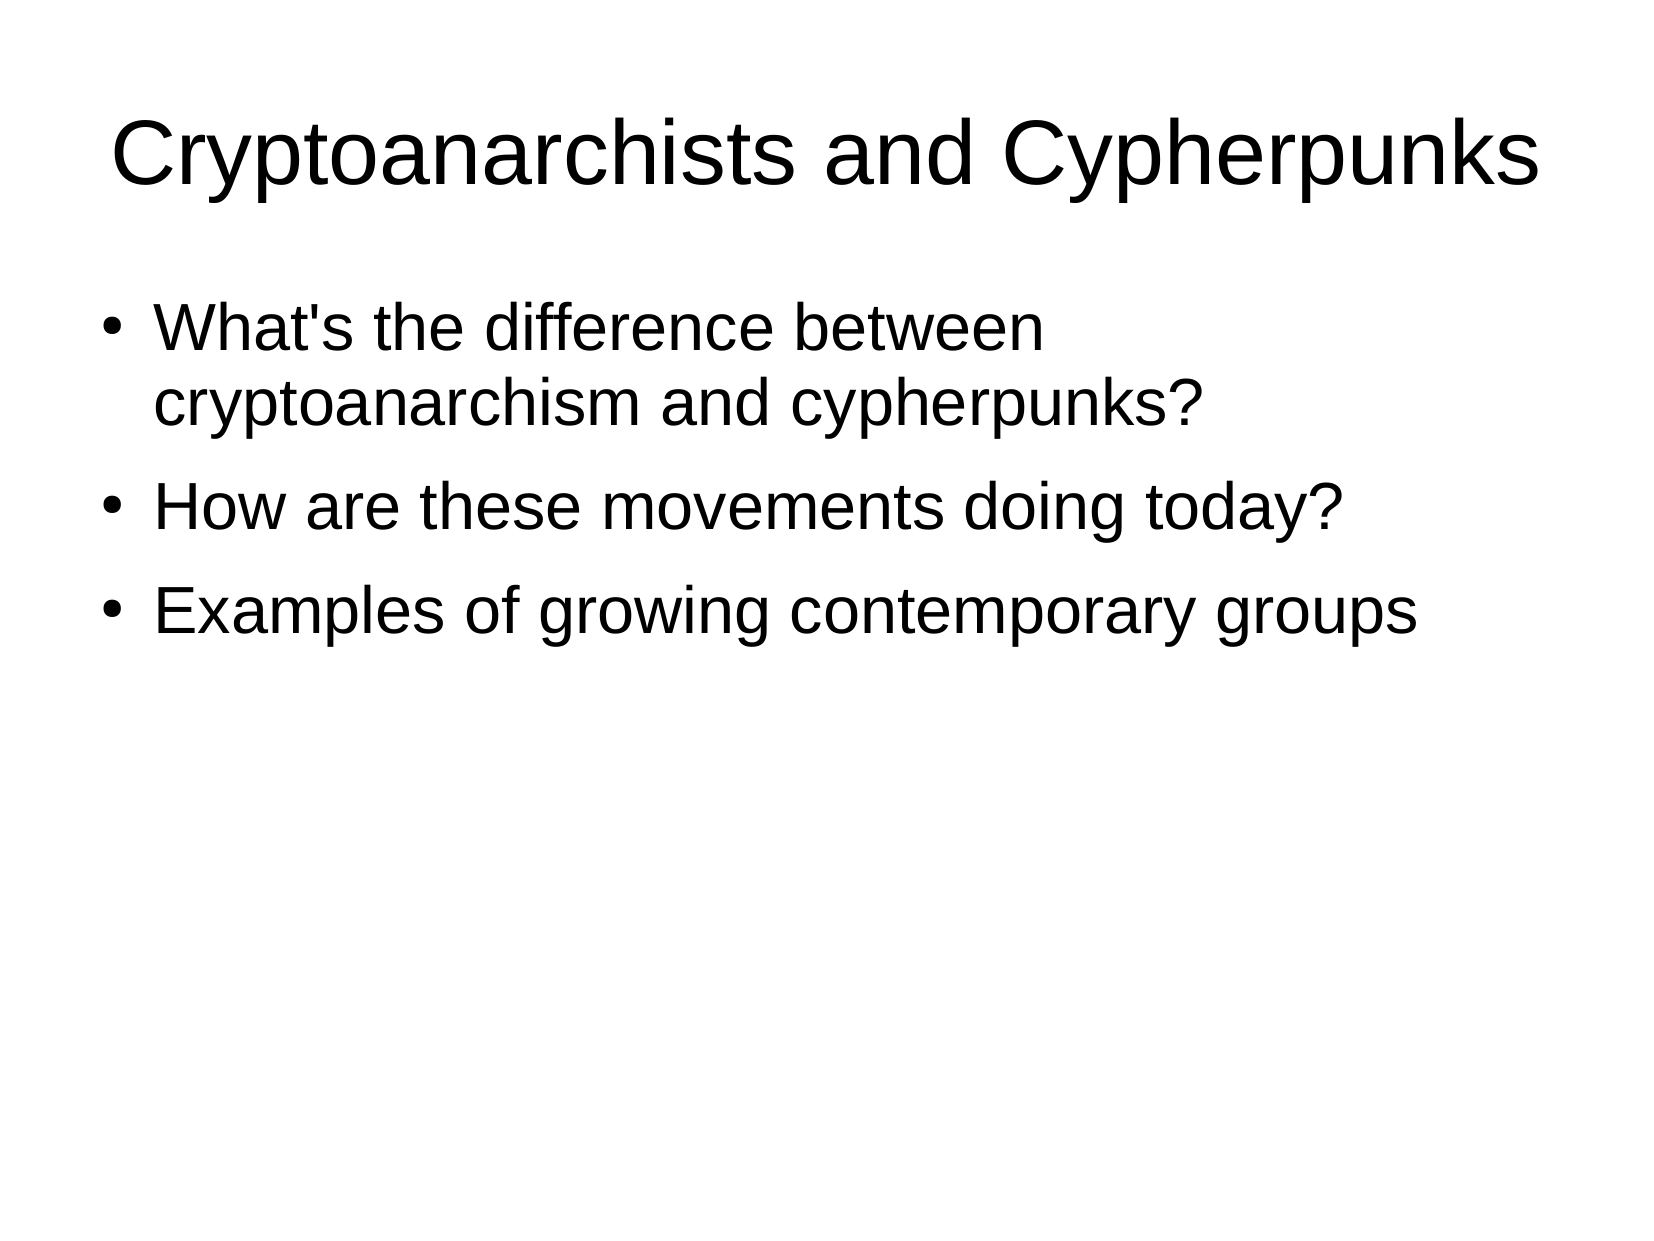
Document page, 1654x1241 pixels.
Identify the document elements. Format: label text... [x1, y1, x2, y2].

title Cryptoanarchists and Cypherpunks [82, 49, 1571, 257]
list What's the difference between cryptoanarchism and cypherpunks? How are these movements doing today? Examples of growing contemporary groups [82, 290, 1538, 1010]
